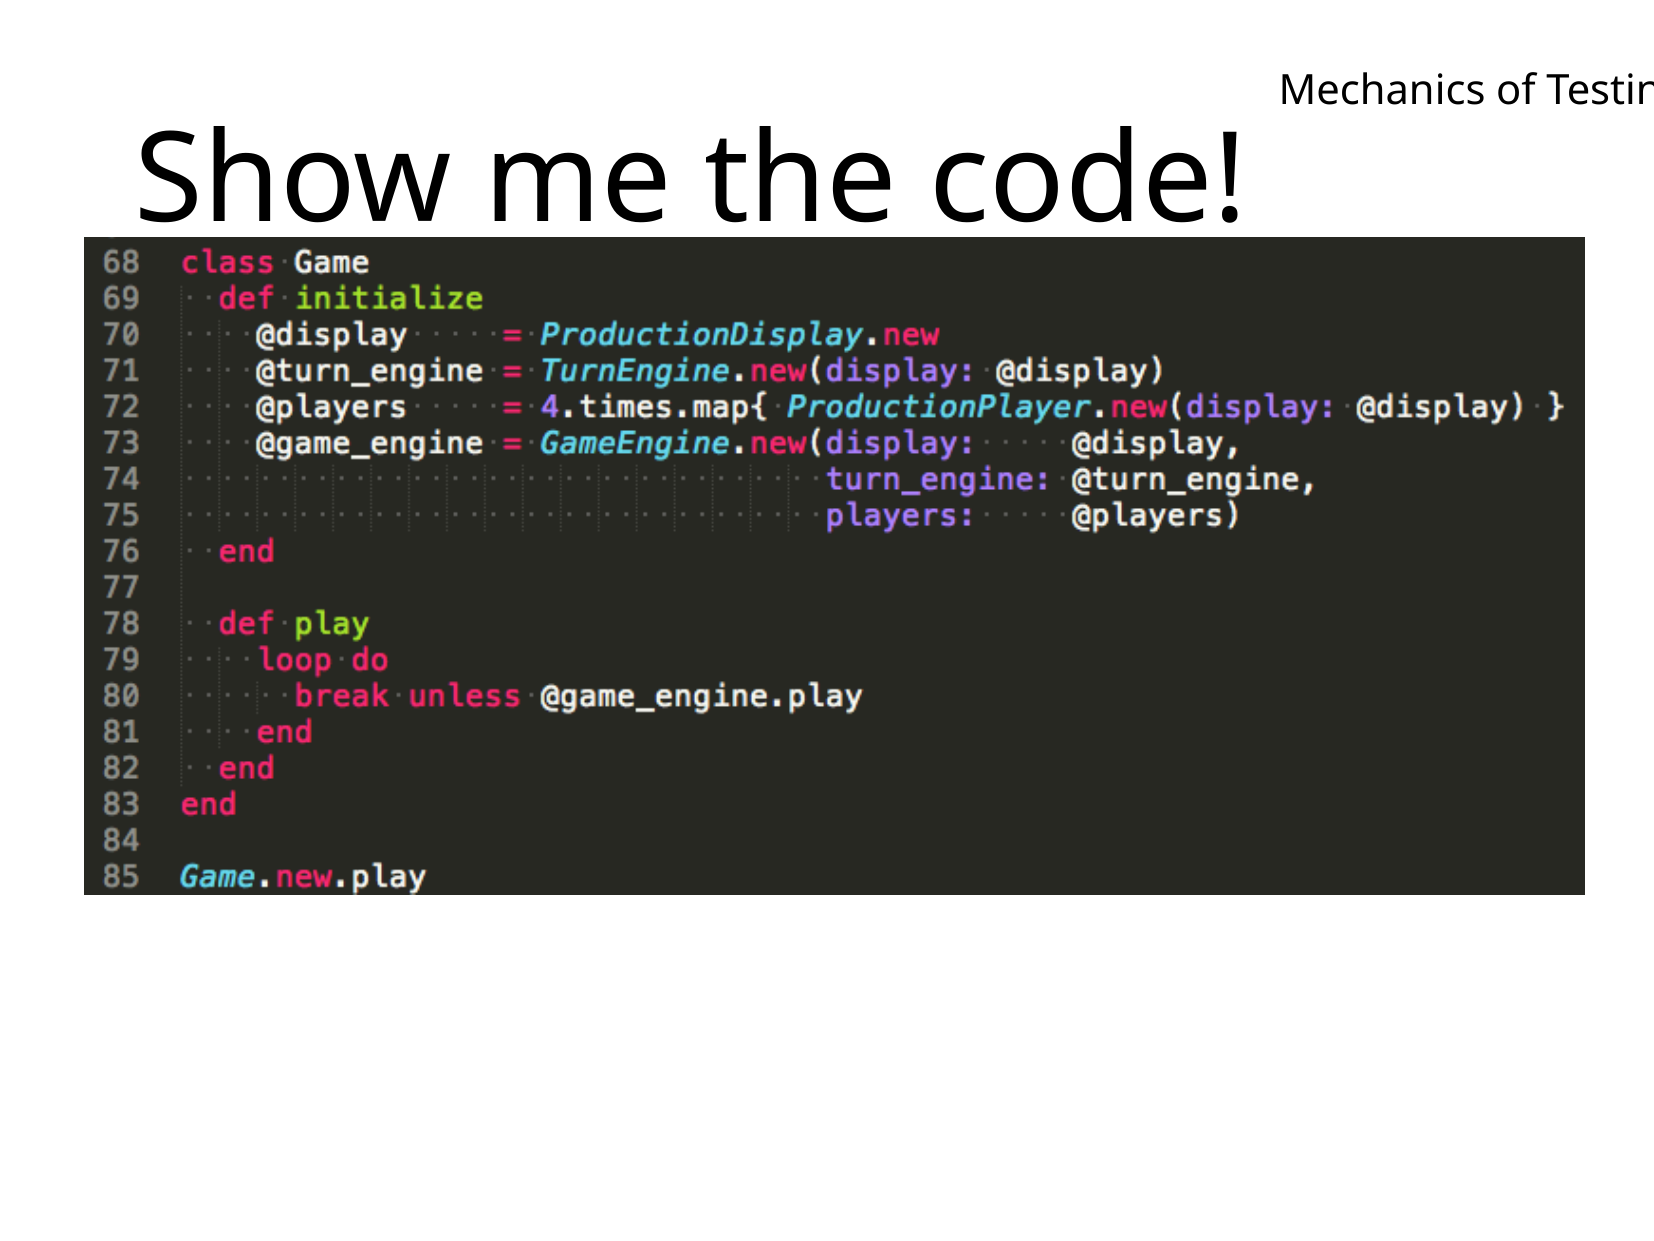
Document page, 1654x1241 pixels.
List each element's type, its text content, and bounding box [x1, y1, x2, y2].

picture [84, 237, 1585, 895]
text_box Mechanics of Testing [1263, 51, 1603, 106]
text_box Show me the code! [120, 80, 1508, 211]
